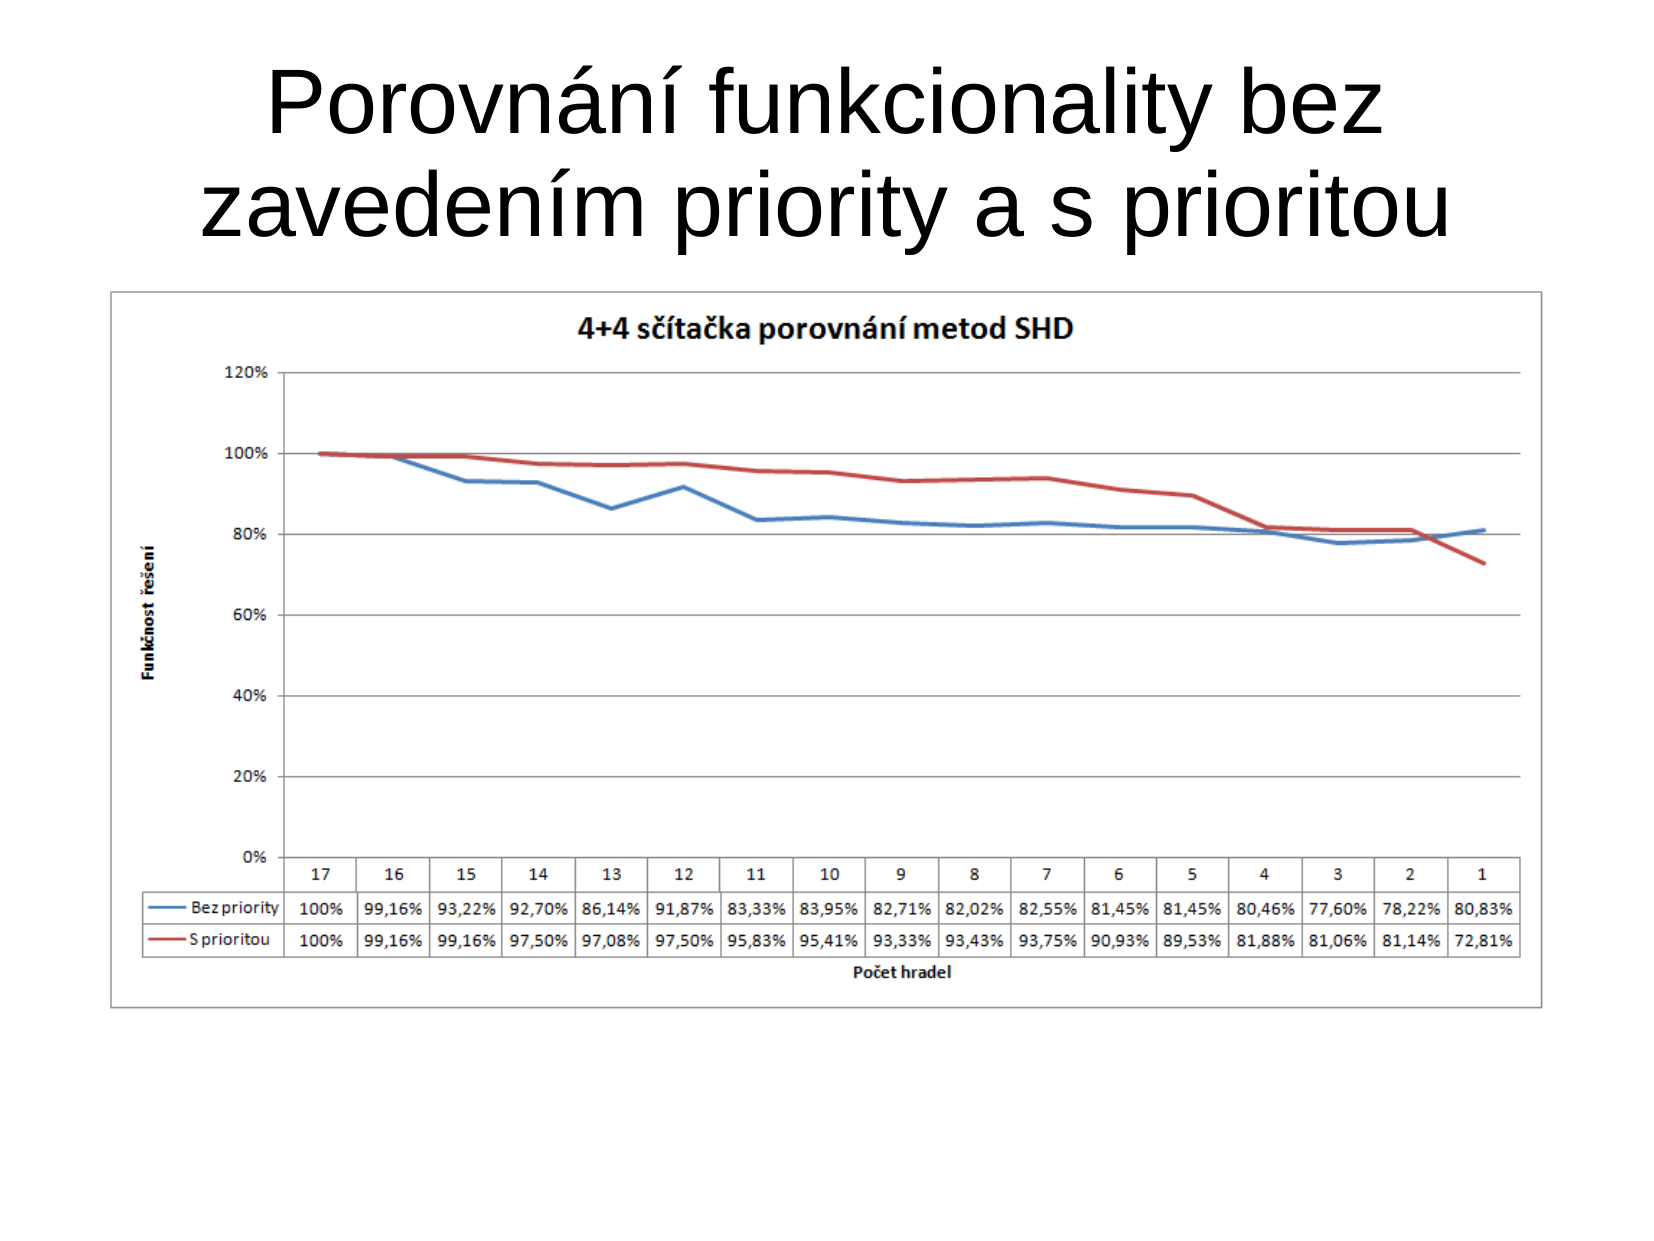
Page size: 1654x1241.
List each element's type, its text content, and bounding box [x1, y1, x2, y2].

picture [109, 290, 1544, 1010]
title Porovnání funkcionality bez zavedením priority a s prioritou [82, 39, 1571, 267]
